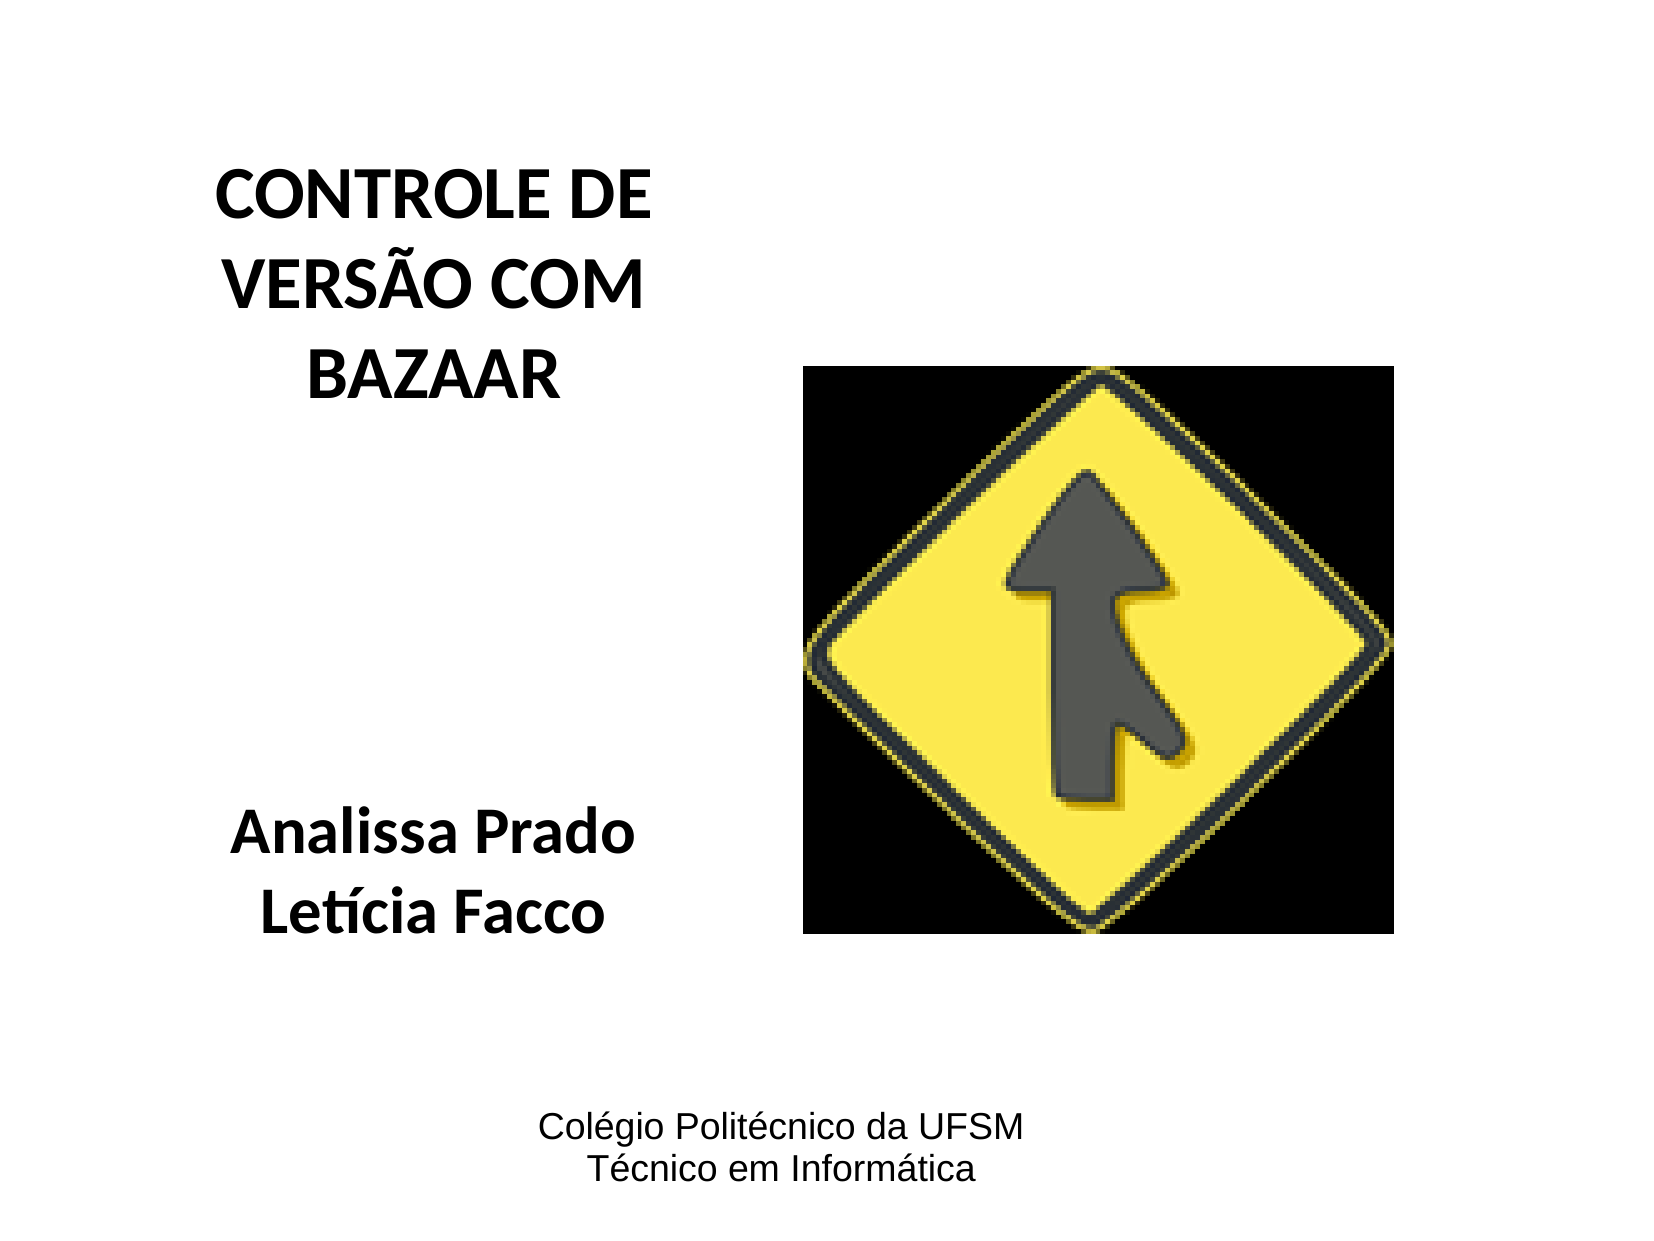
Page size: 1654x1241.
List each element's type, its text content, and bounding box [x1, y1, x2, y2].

text_box Analissa Prado Letícia Facco [216, 779, 652, 955]
text_box Colégio Politécnico da UFSM Técnico em Informática [523, 1098, 1040, 1198]
picture [803, 366, 1394, 934]
text_box CONTROLE DE VERSÃO COM BAZAAR [138, 136, 730, 422]
